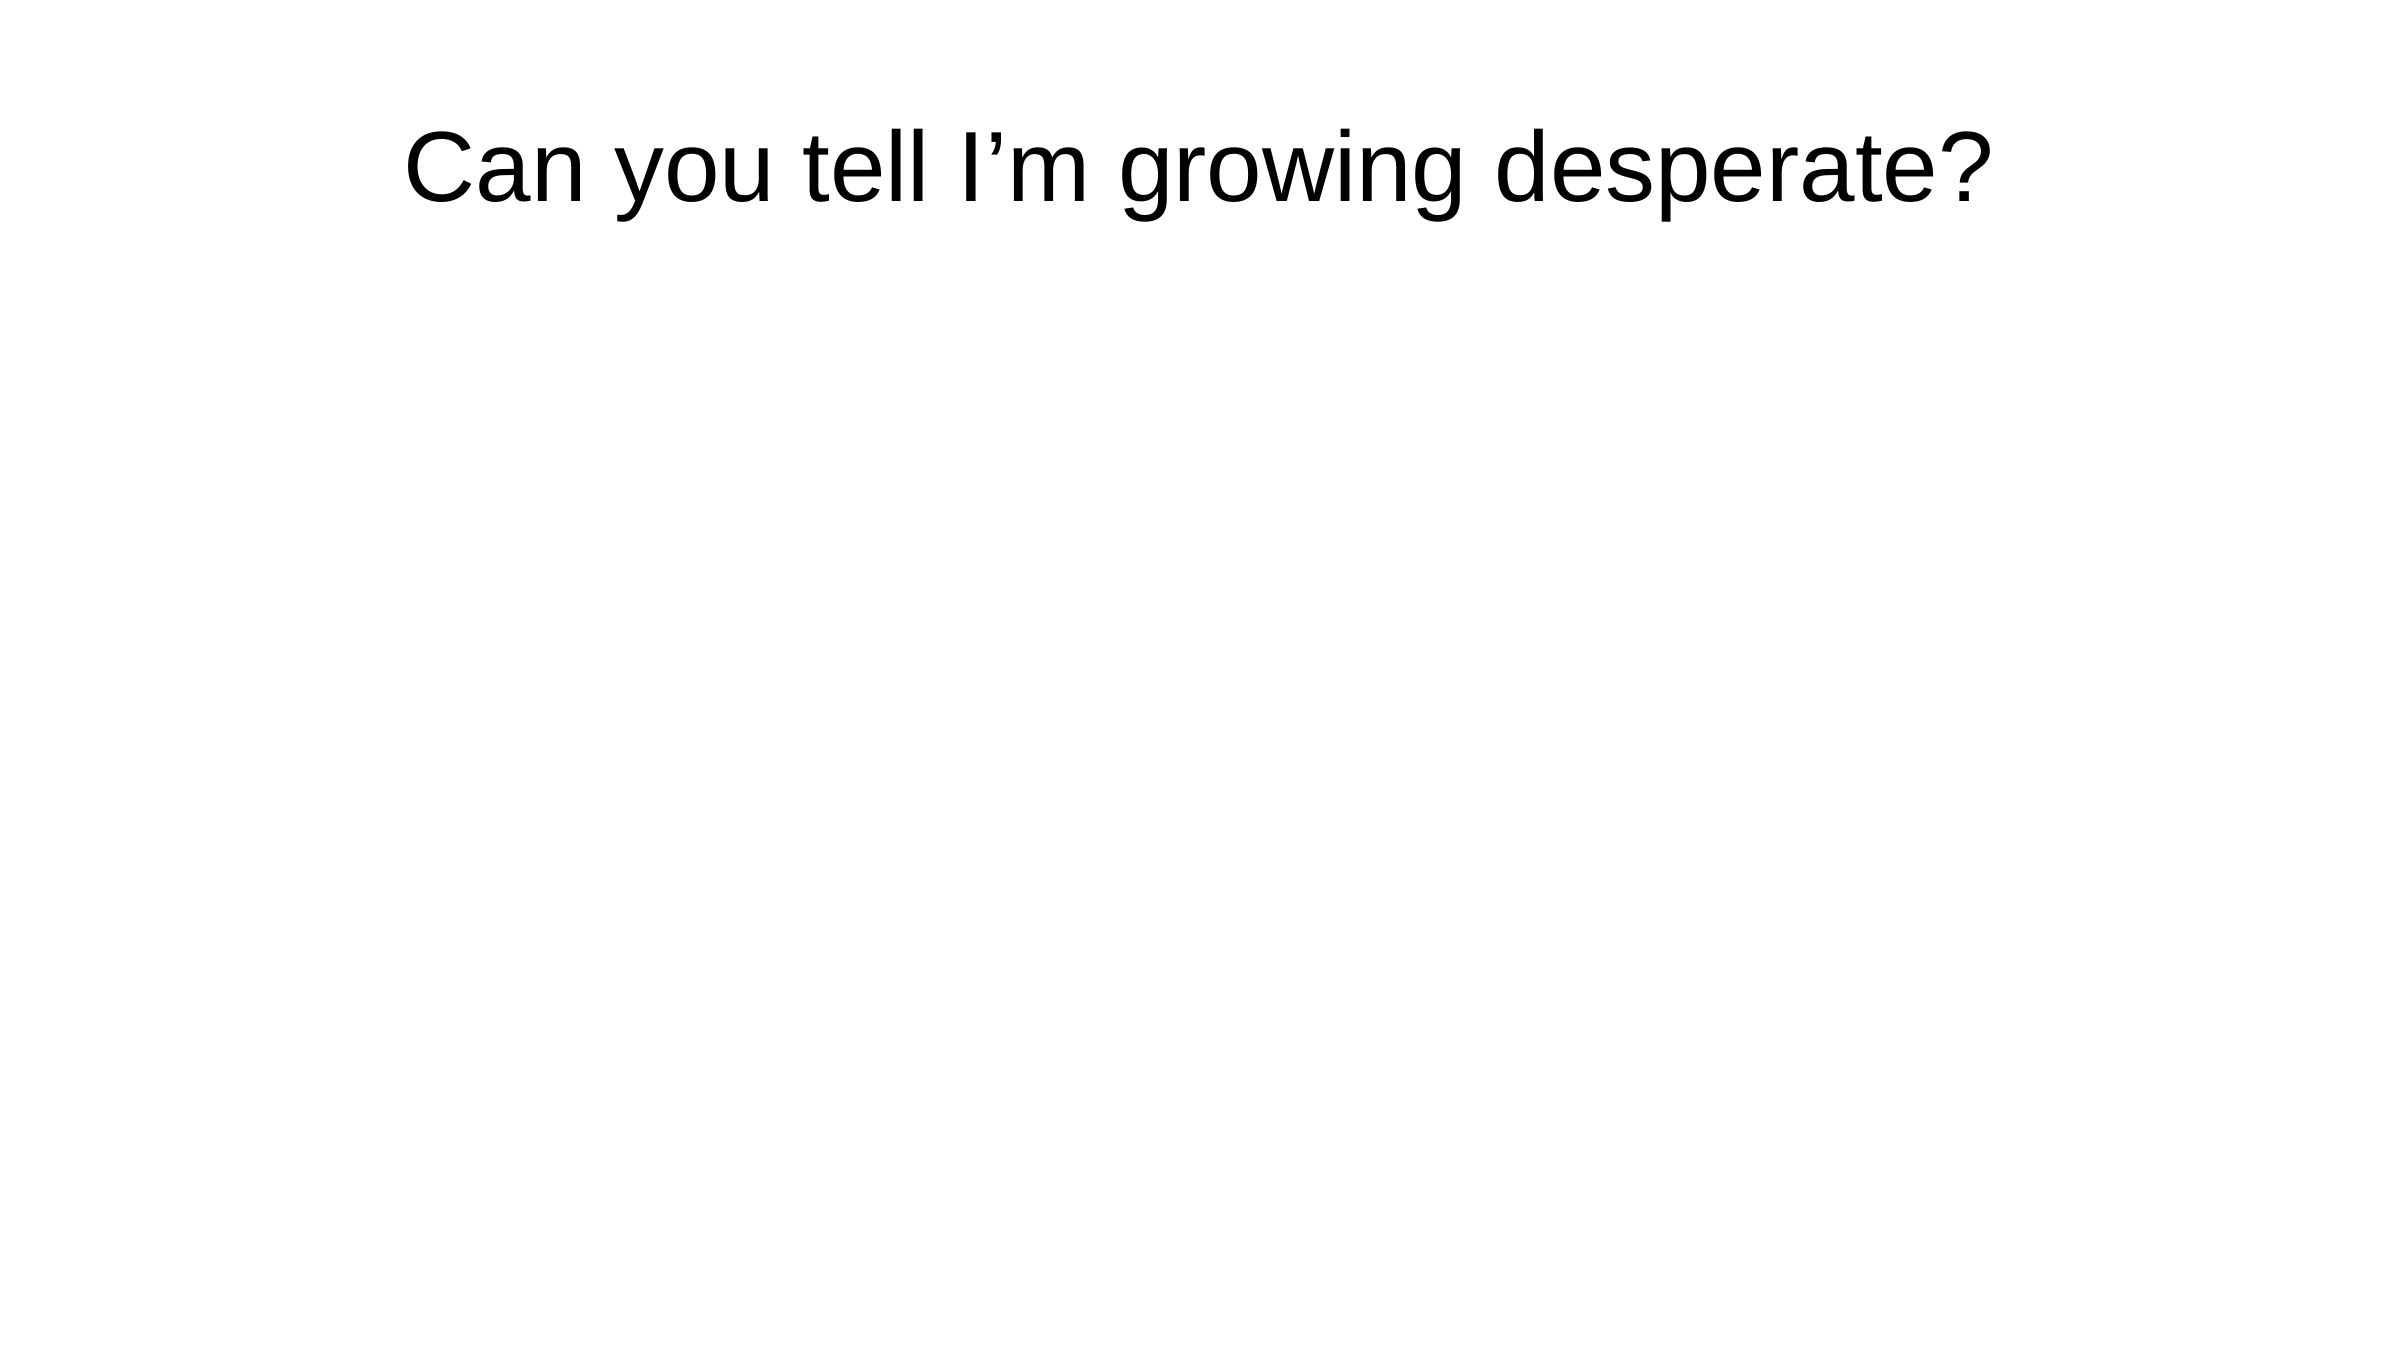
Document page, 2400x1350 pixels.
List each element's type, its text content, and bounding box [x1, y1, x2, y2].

title Can you tell I’m growing desperate? [120, 53, 2280, 280]
